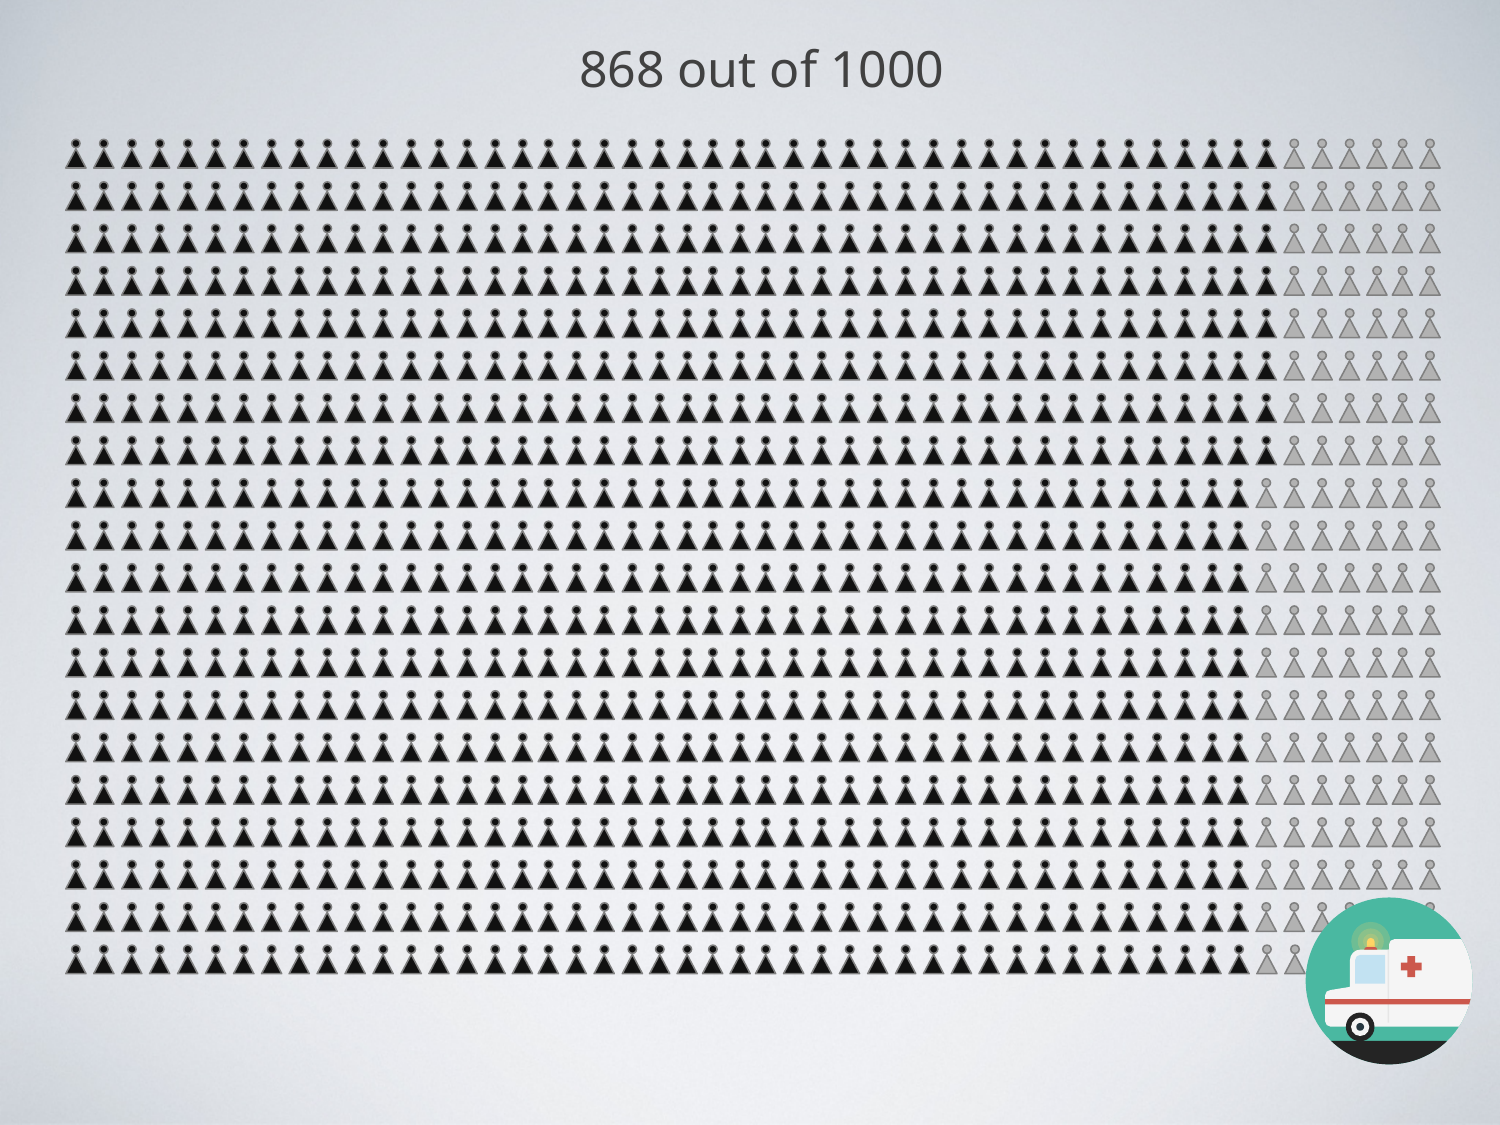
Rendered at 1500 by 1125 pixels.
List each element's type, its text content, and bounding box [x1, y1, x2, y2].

text_box [867, 351, 888, 380]
text_box [1312, 308, 1333, 338]
text_box [1312, 700, 1333, 720]
text_box [628, 478, 637, 487]
text_box [518, 690, 527, 699]
text_box [317, 521, 338, 550]
text_box [457, 860, 478, 889]
text_box [65, 276, 87, 296]
text_box [702, 648, 723, 677]
text_box [345, 733, 366, 762]
text_box [1256, 308, 1277, 338]
text_box [1284, 733, 1305, 762]
text_box [1339, 733, 1360, 762]
text_box [1062, 276, 1084, 296]
text_box [1366, 351, 1388, 380]
text_box [951, 817, 972, 847]
text_box [121, 521, 142, 550]
text_box [289, 902, 310, 932]
text_box [957, 478, 966, 487]
text_box [1339, 563, 1360, 592]
text_box [730, 521, 751, 550]
text_box [1284, 563, 1305, 592]
text_box [1006, 945, 1028, 974]
text_box [462, 478, 472, 487]
text_box [518, 478, 527, 487]
text_box [1317, 266, 1327, 275]
text_box [1174, 817, 1196, 847]
text_box [1062, 648, 1084, 677]
text_box [121, 351, 142, 380]
text_box [1091, 775, 1112, 805]
text_box [512, 139, 533, 169]
text_box [1146, 521, 1168, 550]
text_box [121, 700, 142, 720]
text_box [544, 266, 553, 275]
text_box [929, 690, 938, 699]
text_box [1234, 690, 1243, 699]
text_box [205, 139, 226, 169]
text_box [1228, 902, 1249, 932]
text_box [538, 860, 559, 889]
text_box [923, 817, 944, 847]
text_box [65, 351, 87, 380]
text_box [345, 139, 366, 169]
text_box [649, 224, 670, 253]
text_box [783, 351, 804, 380]
text_box [1425, 266, 1435, 275]
text_box [978, 945, 1000, 974]
text_box [978, 605, 1000, 635]
text_box [295, 690, 304, 699]
text_box [923, 351, 944, 380]
text_box [289, 181, 310, 211]
text_box [1091, 605, 1112, 635]
text_box [867, 521, 888, 550]
text_box [407, 478, 416, 487]
text_box [1228, 733, 1249, 762]
text_box [121, 605, 142, 635]
text_box [372, 817, 394, 847]
text_box [845, 266, 854, 275]
text_box [372, 605, 394, 635]
text_box [149, 521, 170, 550]
text_box [1146, 700, 1168, 720]
text_box [1146, 945, 1168, 974]
text_box [1339, 605, 1360, 635]
text_box [317, 605, 338, 635]
text_box [1091, 521, 1112, 550]
text_box [867, 605, 888, 635]
text_box [261, 902, 282, 932]
text_box [1392, 488, 1413, 508]
text_box [867, 308, 888, 338]
text_box [1118, 733, 1140, 762]
text_box [594, 648, 615, 677]
text_box [1091, 945, 1112, 974]
text_box [65, 605, 87, 635]
text_box [730, 860, 751, 889]
text_box [289, 488, 310, 508]
text_box [289, 860, 310, 889]
text_box [1035, 817, 1056, 847]
text_box [923, 276, 944, 296]
text_box [1419, 733, 1441, 762]
text_box [755, 563, 776, 592]
text_box [65, 775, 87, 805]
text_box [177, 775, 198, 805]
text_box [895, 945, 916, 974]
text_box [177, 817, 198, 847]
text_box [317, 308, 338, 338]
text_box [895, 775, 916, 805]
text_box [345, 393, 366, 423]
text_box [951, 605, 972, 635]
text_box [1062, 521, 1084, 550]
text_box [177, 521, 198, 550]
text_box [1284, 700, 1305, 720]
text_box [951, 436, 972, 465]
text_box [811, 605, 832, 635]
text_box [702, 436, 723, 465]
text_box [649, 605, 670, 635]
text_box [1062, 181, 1084, 211]
text_box [457, 775, 478, 805]
text_box [491, 266, 500, 275]
text_box [1146, 775, 1168, 805]
text_box [1006, 563, 1028, 592]
text_box [978, 224, 1000, 253]
text_box [839, 775, 860, 805]
text_box [566, 860, 587, 889]
text_box [177, 563, 198, 592]
text_box [867, 775, 888, 805]
text_box [1174, 902, 1196, 932]
text_box [233, 817, 254, 847]
text_box [1366, 224, 1388, 253]
text_box [649, 733, 670, 762]
text_box [839, 860, 860, 889]
text_box [1035, 860, 1056, 889]
text_box [730, 648, 751, 677]
text_box [811, 224, 832, 253]
text_box [1040, 478, 1050, 487]
text_box [462, 266, 472, 275]
text_box [512, 860, 533, 889]
text_box [538, 605, 559, 635]
text_box [261, 308, 282, 338]
text_box [1262, 478, 1271, 487]
text_box [622, 139, 643, 169]
text_box [401, 393, 422, 423]
text_box [233, 139, 254, 169]
text_box [1174, 224, 1196, 253]
text_box [183, 478, 192, 487]
text_box [1118, 945, 1140, 974]
text_box [233, 436, 254, 465]
text_box [1419, 563, 1441, 592]
text_box [1174, 181, 1196, 211]
text_box [566, 276, 587, 296]
text_box [121, 902, 142, 932]
text_box [873, 478, 882, 487]
text_box [1228, 945, 1250, 974]
text_box [811, 393, 832, 423]
text_box [895, 436, 916, 465]
text_box [121, 436, 142, 465]
text_box [457, 902, 478, 932]
text_box [428, 393, 450, 423]
text_box [1202, 224, 1223, 253]
text_box [594, 775, 615, 805]
text_box [457, 308, 478, 338]
text_box [1312, 181, 1333, 211]
text_box [401, 945, 422, 974]
text_box [261, 860, 282, 889]
text_box [351, 478, 360, 487]
text_box [895, 860, 916, 889]
text_box [379, 266, 388, 275]
text_box [1091, 733, 1112, 762]
text_box [93, 488, 114, 508]
text_box [1091, 224, 1112, 253]
text_box [1124, 478, 1134, 487]
text_box [261, 488, 282, 508]
text_box [702, 308, 723, 338]
text_box [677, 436, 698, 465]
text_box [457, 945, 478, 974]
text_box [317, 224, 338, 253]
text_box [372, 733, 394, 762]
text_box [755, 488, 776, 508]
text_box [1312, 563, 1333, 592]
text_box [594, 308, 615, 338]
text_box [1174, 860, 1196, 889]
text_box [730, 775, 751, 805]
text_box [317, 817, 338, 847]
text_box [1062, 860, 1084, 889]
text_box [895, 351, 916, 380]
text_box [702, 700, 723, 720]
text_box [755, 308, 776, 338]
text_box [428, 563, 450, 592]
text_box [1339, 775, 1360, 805]
text_box [839, 393, 860, 423]
text_box [428, 276, 450, 296]
text_box [289, 436, 310, 465]
text_box [1228, 700, 1249, 720]
text_box [65, 393, 87, 423]
text_box [951, 276, 972, 296]
text_box [428, 139, 450, 169]
text_box [649, 436, 670, 465]
text_box [1419, 700, 1441, 720]
text_box [239, 690, 249, 699]
text_box [649, 308, 670, 338]
text_box [1419, 648, 1441, 677]
text_box [401, 224, 422, 253]
text_box [205, 775, 226, 805]
text_box [457, 393, 478, 423]
text_box [372, 775, 394, 805]
text_box [1284, 817, 1305, 847]
text_box [1228, 436, 1249, 465]
text_box [93, 945, 114, 974]
text_box [121, 181, 142, 211]
text_box [205, 393, 226, 423]
text_box [1091, 648, 1112, 677]
text_box [1202, 436, 1223, 465]
text_box [811, 945, 832, 974]
text_box [1366, 700, 1388, 720]
text_box [1174, 276, 1196, 296]
text_box [177, 700, 198, 720]
text_box [485, 276, 506, 296]
text_box [289, 648, 310, 677]
text_box [867, 393, 888, 423]
text_box [1174, 521, 1196, 550]
text_box [845, 690, 854, 699]
text_box [839, 308, 860, 338]
text_box [702, 351, 723, 380]
text_box [783, 733, 804, 762]
text_box [233, 648, 254, 677]
text_box [1062, 902, 1084, 932]
text_box [730, 276, 751, 296]
text_box [811, 351, 832, 380]
text_box [121, 393, 142, 423]
text_box [783, 393, 804, 423]
text_box [1284, 351, 1305, 380]
text_box [71, 478, 81, 487]
text_box [811, 139, 832, 169]
text_box [1284, 605, 1305, 635]
text_box [895, 308, 916, 338]
text_box [1419, 817, 1441, 847]
text_box [1312, 648, 1333, 677]
text_box [649, 393, 670, 423]
text_box [839, 563, 860, 592]
text_box [1152, 266, 1162, 275]
text_box [401, 488, 422, 508]
text_box [127, 478, 137, 487]
text_box [789, 266, 798, 275]
text_box [155, 266, 165, 275]
text_box [867, 181, 888, 211]
text_box [702, 488, 723, 508]
text_box [512, 945, 533, 974]
text_box [755, 945, 776, 974]
text_box [978, 393, 1000, 423]
text_box [485, 139, 506, 169]
text_box [655, 478, 665, 487]
text_box [233, 860, 254, 889]
text_box [1256, 817, 1277, 847]
text_box [1208, 478, 1217, 487]
text_box [485, 860, 506, 889]
text_box [177, 181, 198, 211]
text_box [1175, 945, 1196, 974]
text_box [677, 563, 698, 592]
text_box [755, 817, 776, 847]
text_box [566, 224, 587, 253]
text_box [622, 436, 643, 465]
text_box [345, 817, 366, 847]
text_box [783, 436, 804, 465]
text_box [99, 266, 109, 275]
text_box [1174, 700, 1196, 720]
text_box [544, 478, 553, 487]
text_box [345, 224, 366, 253]
text_box [1392, 224, 1413, 253]
text_box [65, 648, 87, 677]
text_box [401, 351, 422, 380]
text_box [65, 521, 87, 550]
text_box [1118, 563, 1140, 592]
text_box [978, 648, 1000, 677]
text_box [1118, 775, 1140, 805]
text_box 868 out of 1000 [422, 16, 1046, 119]
text_box [261, 436, 282, 465]
text_box [951, 563, 972, 592]
text_box [1312, 521, 1333, 550]
text_box [512, 393, 533, 423]
text_box [401, 605, 422, 635]
text_box [1097, 266, 1106, 275]
text_box [708, 478, 718, 487]
text_box [1146, 181, 1168, 211]
text_box [708, 266, 718, 275]
text_box [239, 266, 249, 275]
text_box [622, 700, 643, 720]
text_box [372, 181, 394, 211]
text_box [839, 733, 860, 762]
text_box [736, 690, 745, 699]
text_box [923, 393, 944, 423]
text_box [1284, 521, 1305, 550]
text_box [951, 308, 972, 338]
text_box [407, 266, 416, 275]
text_box [783, 488, 804, 508]
text_box [372, 902, 394, 932]
text_box [401, 902, 422, 932]
text_box [1256, 775, 1277, 805]
text_box [1392, 648, 1413, 677]
text_box [1118, 902, 1140, 932]
text_box [811, 521, 832, 550]
text_box [951, 860, 972, 889]
text_box [401, 860, 422, 889]
text_box [1118, 605, 1140, 635]
text_box [1312, 860, 1333, 889]
text_box [428, 775, 450, 805]
text_box [761, 478, 770, 487]
text_box [1256, 393, 1277, 423]
text_box [566, 521, 587, 550]
text_box [1339, 648, 1360, 677]
text_box [485, 733, 506, 762]
text_box [730, 139, 751, 169]
text_box [1392, 700, 1413, 720]
text_box [895, 902, 916, 932]
text_box [1006, 605, 1028, 635]
text_box [1284, 224, 1305, 253]
text_box [93, 139, 114, 169]
text_box [512, 733, 533, 762]
text_box [485, 945, 506, 974]
text_box [372, 276, 394, 296]
text_box [1146, 393, 1168, 423]
text_box [1366, 775, 1388, 805]
text_box [1425, 690, 1435, 699]
text_box [566, 563, 587, 592]
text_box [512, 308, 533, 338]
text_box [677, 276, 698, 296]
text_box [1091, 817, 1112, 847]
text_box [512, 563, 533, 592]
text_box [1256, 521, 1277, 550]
text_box [289, 521, 310, 550]
text_box [1174, 563, 1196, 592]
text_box [177, 945, 198, 974]
text_box [600, 690, 609, 699]
text_box [783, 945, 804, 974]
text_box [457, 817, 478, 847]
text_box [566, 181, 587, 211]
text_box [755, 733, 776, 762]
text_box [677, 139, 698, 169]
text_box [261, 733, 282, 762]
text_box [345, 648, 366, 677]
text_box [317, 276, 338, 296]
text_box [566, 945, 587, 974]
text_box [1366, 817, 1388, 847]
text_box [1035, 700, 1056, 720]
text_box [1118, 393, 1140, 423]
text_box [1339, 139, 1360, 169]
text_box [1284, 902, 1305, 932]
text_box [839, 436, 860, 465]
text_box [372, 945, 394, 974]
text_box [1419, 436, 1441, 465]
text_box [984, 478, 994, 487]
text_box [839, 276, 860, 296]
text_box [1062, 351, 1084, 380]
text_box [538, 902, 559, 932]
text_box [1228, 308, 1249, 338]
text_box [261, 945, 282, 974]
text_box [566, 308, 587, 338]
text_box [1068, 478, 1078, 487]
text_box [512, 700, 533, 720]
text_box [1339, 181, 1360, 211]
text_box [736, 478, 745, 487]
text_box [1392, 276, 1413, 296]
text_box [428, 733, 450, 762]
text_box [817, 266, 826, 275]
text_box [594, 700, 615, 720]
text_box [1262, 690, 1271, 699]
text_box [1256, 860, 1277, 889]
text_box [233, 276, 254, 296]
text_box [1035, 902, 1056, 932]
text_box [1062, 700, 1084, 720]
text_box [1366, 563, 1388, 592]
text_box [566, 733, 587, 762]
text_box [1312, 817, 1333, 847]
text_box [149, 181, 170, 211]
text_box [485, 393, 506, 423]
text_box [702, 139, 723, 169]
text_box [1202, 700, 1223, 720]
text_box [345, 181, 366, 211]
text_box [401, 775, 422, 805]
text_box [1290, 478, 1299, 487]
text_box [923, 563, 944, 592]
text_box [839, 605, 860, 635]
text_box [622, 902, 643, 932]
text_box [1124, 690, 1134, 699]
text_box [978, 775, 1000, 805]
text_box [149, 733, 170, 762]
text_box [1366, 488, 1388, 508]
text_box [372, 139, 394, 169]
text_box [261, 605, 282, 635]
text_box [127, 266, 137, 275]
text_box [1118, 488, 1140, 508]
text_box [1345, 690, 1354, 699]
text_box [93, 436, 114, 465]
text_box [1062, 945, 1084, 974]
text_box [1234, 478, 1243, 487]
text_box [1339, 817, 1360, 847]
text_box [811, 308, 832, 338]
text_box [594, 902, 615, 932]
text_box [1091, 276, 1112, 296]
text_box [149, 393, 170, 423]
text_box [512, 436, 533, 465]
text_box [1118, 700, 1140, 720]
text_box [1419, 224, 1441, 253]
text_box [702, 521, 723, 550]
text_box [677, 775, 698, 805]
text_box [121, 276, 142, 296]
text_box [233, 224, 254, 253]
text_box [457, 139, 478, 169]
text_box [261, 521, 282, 550]
text_box [649, 648, 670, 677]
text_box [702, 393, 723, 423]
text_box [538, 521, 559, 550]
text_box [538, 224, 559, 253]
text_box [1419, 521, 1441, 550]
text_box [1146, 488, 1168, 508]
text_box [677, 733, 698, 762]
text_box [538, 563, 559, 592]
text_box [895, 605, 916, 635]
text_box [566, 817, 587, 847]
text_box [867, 733, 888, 762]
text_box [538, 308, 559, 338]
text_box [121, 775, 142, 805]
text_box [1419, 775, 1441, 805]
text_box [177, 393, 198, 423]
text_box [267, 266, 276, 275]
text_box [317, 139, 338, 169]
text_box [1035, 605, 1056, 635]
text_box [485, 902, 506, 932]
text_box [121, 945, 142, 974]
text_box [566, 700, 587, 720]
text_box [594, 945, 615, 974]
text_box [512, 351, 533, 380]
text_box [428, 605, 450, 635]
text_box [1366, 648, 1388, 677]
text_box [1339, 351, 1360, 380]
text_box [1174, 351, 1196, 380]
text_box [93, 351, 114, 380]
text_box [677, 605, 698, 635]
text_box [1419, 393, 1441, 423]
text_box [622, 521, 643, 550]
text_box [317, 393, 338, 423]
text_box [1284, 139, 1305, 169]
text_box [1312, 488, 1333, 508]
text_box [457, 733, 478, 762]
text_box [1062, 605, 1084, 635]
text_box [1202, 563, 1223, 592]
text_box [1392, 733, 1413, 762]
text_box [867, 276, 888, 296]
text_box [485, 436, 506, 465]
text_box [261, 817, 282, 847]
text_box [93, 276, 114, 296]
text_box [783, 700, 804, 720]
text_box [183, 690, 192, 699]
text_box [1228, 351, 1249, 380]
text_box [1228, 860, 1249, 889]
text_box [345, 308, 366, 338]
text_box [895, 139, 916, 169]
text_box [839, 700, 860, 720]
text_box [401, 733, 422, 762]
text_box [923, 436, 944, 465]
text_box [372, 393, 394, 423]
text_box [1392, 860, 1413, 889]
text_box [1234, 266, 1243, 275]
text_box [233, 181, 254, 211]
text_box [1174, 648, 1196, 677]
text_box [233, 351, 254, 380]
text_box [65, 436, 87, 465]
text_box [428, 817, 450, 847]
text_box [457, 276, 478, 296]
text_box [1339, 276, 1360, 296]
text_box [1366, 860, 1388, 889]
text_box [1228, 521, 1249, 550]
text_box [457, 521, 478, 550]
text_box [1228, 224, 1249, 253]
text_box [457, 224, 478, 253]
text_box [677, 902, 698, 932]
text_box [677, 351, 698, 380]
text_box [93, 308, 114, 338]
text_box [1202, 488, 1223, 508]
text_box [261, 563, 282, 592]
text_box [622, 181, 643, 211]
text_box [730, 563, 751, 592]
text_box [1152, 690, 1162, 699]
text_box [323, 266, 332, 275]
text_box [485, 181, 506, 211]
text_box [1006, 817, 1028, 847]
text_box [622, 276, 643, 296]
text_box [205, 563, 226, 592]
text_box [755, 181, 776, 211]
text_box [177, 351, 198, 380]
text_box [1062, 817, 1084, 847]
text_box [1062, 436, 1084, 465]
text_box [65, 224, 87, 253]
text_box [1228, 817, 1249, 847]
text_box [289, 351, 310, 380]
text_box [205, 700, 226, 720]
text_box [512, 605, 533, 635]
text_box [1174, 733, 1196, 762]
text_box [1256, 902, 1277, 932]
text_box [1284, 436, 1305, 465]
text_box [811, 181, 832, 211]
text_box [1146, 902, 1168, 932]
text_box [435, 266, 444, 275]
text_box [566, 775, 587, 805]
text_box [783, 308, 804, 338]
text_box [205, 733, 226, 762]
text_box [730, 393, 751, 423]
text_box [538, 393, 559, 423]
text_box [1006, 139, 1028, 169]
text_box [817, 690, 826, 699]
text_box [428, 488, 450, 508]
text_box [295, 478, 304, 487]
text_box [485, 605, 506, 635]
text_box [233, 733, 254, 762]
text_box [923, 648, 944, 677]
text_box [1392, 436, 1413, 465]
text_box [1062, 139, 1084, 169]
text_box [372, 308, 394, 338]
text_box [211, 690, 220, 699]
text_box [149, 817, 170, 847]
text_box [205, 860, 226, 889]
text_box [317, 700, 338, 720]
text_box [93, 521, 114, 550]
text_box [457, 700, 478, 720]
text_box [1392, 817, 1413, 847]
text_box [1202, 817, 1223, 847]
text_box [1118, 224, 1140, 253]
text_box [1091, 563, 1112, 592]
text_box [978, 351, 1000, 380]
text_box [1006, 733, 1028, 762]
text_box [345, 605, 366, 635]
text_box [1345, 478, 1354, 487]
text_box [65, 139, 87, 169]
text_box [177, 139, 198, 169]
text_box [93, 733, 114, 762]
text_box [121, 139, 142, 169]
text_box [261, 775, 282, 805]
text_box [205, 648, 226, 677]
text_box [1097, 690, 1106, 699]
text_box [1013, 266, 1022, 275]
text_box [594, 733, 615, 762]
text_box [1339, 860, 1360, 889]
text_box [1228, 139, 1249, 169]
text_box [839, 139, 860, 169]
text_box [755, 648, 776, 677]
text_box [1006, 393, 1028, 423]
text_box [149, 276, 170, 296]
text_box [951, 393, 972, 423]
text_box [205, 308, 226, 338]
text_box [233, 308, 254, 338]
text_box [93, 902, 114, 932]
text_box [1317, 478, 1327, 487]
text_box [233, 775, 254, 805]
text_box [929, 478, 938, 487]
text_box [149, 224, 170, 253]
text_box [923, 860, 944, 889]
text_box [1091, 902, 1112, 932]
text_box [65, 181, 87, 211]
text_box [1062, 308, 1084, 338]
text_box [622, 563, 643, 592]
text_box [1392, 308, 1413, 338]
text_box [655, 266, 665, 275]
text_box [895, 181, 916, 211]
text_box [978, 139, 1000, 169]
text_box [702, 733, 723, 762]
text_box [1202, 775, 1223, 805]
text_box [978, 276, 1000, 296]
text_box [345, 700, 366, 720]
text_box [978, 521, 1000, 550]
text_box [895, 521, 916, 550]
text_box [267, 690, 276, 699]
text_box [566, 351, 587, 380]
text_box [1013, 478, 1022, 487]
text_box [1006, 308, 1028, 338]
text_box [1006, 648, 1028, 677]
text_box [839, 945, 860, 974]
text_box [428, 224, 450, 253]
text_box [177, 276, 198, 296]
text_box [1339, 521, 1360, 550]
text_box [951, 648, 972, 677]
text_box [1091, 436, 1112, 465]
text_box [1091, 139, 1112, 169]
text_box [538, 351, 559, 380]
text_box [594, 436, 615, 465]
text_box [372, 436, 394, 465]
text_box [951, 945, 972, 974]
text_box [1256, 605, 1277, 635]
text_box [867, 224, 888, 253]
text_box [351, 690, 360, 699]
text_box [783, 181, 804, 211]
text_box [544, 690, 553, 699]
text_box [783, 521, 804, 550]
text_box [566, 605, 587, 635]
text_box [538, 733, 559, 762]
text_box [1312, 605, 1333, 635]
text_box [978, 860, 1000, 889]
text_box [951, 224, 972, 253]
text_box [233, 393, 254, 423]
text_box [649, 276, 670, 296]
text_box [177, 860, 198, 889]
text_box [345, 775, 366, 805]
text_box [99, 478, 109, 487]
text_box [1146, 351, 1168, 380]
text_box [622, 945, 643, 974]
text_box [177, 902, 198, 932]
text_box [345, 276, 366, 296]
text_box [1398, 690, 1407, 699]
text_box [811, 902, 832, 932]
text_box [1256, 351, 1277, 380]
text_box [1419, 276, 1441, 296]
text_box [1174, 605, 1196, 635]
text_box [1006, 860, 1028, 889]
text_box [1202, 605, 1223, 635]
text_box [1366, 308, 1388, 338]
text_box [1118, 521, 1140, 550]
text_box [457, 563, 478, 592]
text_box [538, 488, 559, 508]
text_box [1006, 181, 1028, 211]
text_box [984, 690, 994, 699]
text_box [93, 648, 114, 677]
text_box [867, 860, 888, 889]
text_box [1006, 224, 1028, 253]
text_box [622, 605, 643, 635]
text_box [512, 521, 533, 550]
text_box [485, 488, 506, 508]
text_box [811, 276, 832, 296]
text_box [1146, 605, 1168, 635]
text_box [71, 690, 81, 699]
text_box [1062, 563, 1084, 592]
text_box [1372, 690, 1382, 699]
text_box [65, 308, 87, 338]
text_box [485, 521, 506, 550]
text_box [566, 436, 587, 465]
text_box [649, 775, 670, 805]
text_box [1284, 775, 1305, 805]
text_box [289, 563, 310, 592]
text_box [677, 945, 698, 974]
text_box [205, 181, 226, 211]
text_box [1035, 648, 1056, 677]
text_box [1312, 351, 1333, 380]
text_box [1256, 224, 1277, 253]
text_box [895, 700, 916, 720]
text_box [289, 139, 310, 169]
text_box [289, 393, 310, 423]
text_box [65, 817, 87, 847]
text_box [594, 860, 615, 889]
text_box [622, 351, 643, 380]
text_box [538, 276, 559, 296]
text_box [895, 648, 916, 677]
text_box [401, 139, 422, 169]
text_box [649, 817, 670, 847]
text_box [435, 690, 444, 699]
text_box [261, 648, 282, 677]
text_box [512, 276, 533, 296]
text_box [1035, 393, 1056, 423]
text_box [1118, 276, 1140, 296]
text_box [677, 488, 698, 508]
text_box [923, 521, 944, 550]
text_box [783, 605, 804, 635]
text_box [65, 488, 87, 508]
text_box [951, 700, 972, 720]
text_box [978, 902, 1000, 932]
text_box [1180, 478, 1190, 487]
text_box [867, 902, 888, 932]
text_box [1118, 436, 1140, 465]
text_box [372, 860, 394, 889]
text_box [121, 860, 142, 889]
text_box [811, 700, 832, 720]
text_box [233, 700, 254, 720]
text_box [1035, 521, 1056, 550]
text_box [622, 733, 643, 762]
text_box [1035, 308, 1056, 338]
text_box [261, 276, 282, 296]
text_box [1146, 308, 1168, 338]
text_box [345, 351, 366, 380]
text_box [261, 224, 282, 253]
text_box [485, 700, 506, 720]
text_box [401, 521, 422, 550]
text_box [372, 488, 394, 508]
text_box [677, 224, 698, 253]
text_box [205, 224, 226, 253]
text_box [594, 139, 615, 169]
text_box [428, 181, 450, 211]
text_box [93, 700, 114, 720]
text_box [594, 351, 615, 380]
text_box [730, 181, 751, 211]
text_box [401, 436, 422, 465]
text_box [811, 733, 832, 762]
text_box [1339, 308, 1360, 338]
picture [0, 0, 1500, 1125]
text_box [1202, 521, 1223, 550]
text_box [702, 224, 723, 253]
text_box [1312, 733, 1333, 762]
text_box [1174, 308, 1196, 338]
text_box [702, 563, 723, 592]
text_box [1062, 488, 1084, 508]
text_box [730, 488, 751, 508]
text_box [1040, 690, 1050, 699]
text_box [811, 563, 832, 592]
text_box [1006, 436, 1028, 465]
text_box [233, 563, 254, 592]
text_box [1202, 902, 1223, 932]
text_box [1392, 775, 1413, 805]
text_box [372, 700, 394, 720]
text_box [811, 775, 832, 805]
text_box [923, 488, 944, 508]
text_box [839, 817, 860, 847]
text_box [677, 700, 698, 720]
text_box [428, 945, 450, 974]
text_box [867, 648, 888, 677]
text_box [649, 563, 670, 592]
text_box [512, 181, 533, 211]
text_box [205, 817, 226, 847]
text_box [755, 393, 776, 423]
text_box [594, 521, 615, 550]
text_box [951, 139, 972, 169]
text_box [177, 308, 198, 338]
text_box [457, 488, 478, 508]
text_box [1284, 488, 1305, 508]
text_box [702, 605, 723, 635]
text_box [923, 224, 944, 253]
text_box [683, 690, 692, 699]
text_box [261, 393, 282, 423]
text_box [839, 488, 860, 508]
text_box [1312, 436, 1333, 465]
text_box [1202, 648, 1223, 677]
text_box [121, 308, 142, 338]
text_box [649, 945, 670, 974]
text_box [1202, 181, 1223, 211]
text_box [372, 563, 394, 592]
text_box [730, 733, 751, 762]
text_box [1068, 266, 1078, 275]
text_box [1062, 393, 1084, 423]
text_box [649, 181, 670, 211]
text_box [149, 605, 170, 635]
text_box [538, 436, 559, 465]
text_box [177, 733, 198, 762]
text_box [1006, 902, 1028, 932]
text_box [1366, 139, 1388, 169]
text_box [1035, 276, 1056, 296]
text_box [485, 775, 506, 805]
text_box [1317, 690, 1327, 699]
text_box [1284, 648, 1305, 677]
text_box [317, 563, 338, 592]
text_box [1284, 945, 1305, 974]
text_box [867, 563, 888, 592]
text_box [401, 700, 422, 720]
text_box [839, 648, 860, 677]
text_box [1174, 139, 1196, 169]
text_box [1097, 478, 1106, 487]
text_box [401, 563, 422, 592]
text_box [289, 817, 310, 847]
text_box [1419, 308, 1441, 338]
text_box [1062, 733, 1084, 762]
text_box [1392, 605, 1413, 635]
text_box [951, 181, 972, 211]
text_box [702, 181, 723, 211]
text_box [1040, 266, 1050, 275]
text_box [789, 478, 798, 487]
text_box [566, 902, 587, 932]
text_box [923, 308, 944, 338]
text_box [1339, 224, 1360, 253]
text_box [457, 351, 478, 380]
text_box [261, 139, 282, 169]
text_box [289, 605, 310, 635]
text_box [1146, 224, 1168, 253]
text_box [205, 436, 226, 465]
text_box [512, 224, 533, 253]
text_box [1006, 521, 1028, 550]
text_box [93, 860, 114, 889]
text_box [351, 266, 360, 275]
text_box [783, 902, 804, 932]
text_box [1091, 351, 1112, 380]
text_box [951, 902, 972, 932]
text_box [1290, 266, 1299, 275]
text_box [65, 860, 87, 889]
text_box [702, 902, 723, 932]
text_box [901, 478, 910, 487]
text_box [205, 276, 226, 296]
text_box [1228, 605, 1249, 635]
text_box [677, 308, 698, 338]
text_box [730, 436, 751, 465]
text_box [1312, 393, 1333, 423]
text_box [867, 436, 888, 465]
text_box [755, 436, 776, 465]
text_box [649, 488, 670, 508]
text_box [783, 224, 804, 253]
text_box [1366, 181, 1388, 211]
text_box [1339, 393, 1360, 423]
text_box [594, 181, 615, 211]
text_box [428, 521, 450, 550]
text_box [428, 648, 450, 677]
text_box [755, 775, 776, 805]
text_box [1146, 276, 1168, 296]
text_box [1202, 139, 1223, 169]
text_box [149, 488, 170, 508]
text_box [923, 775, 944, 805]
text_box [372, 224, 394, 253]
text_box [121, 224, 142, 253]
text_box [233, 488, 254, 508]
text_box [1118, 308, 1140, 338]
text_box [895, 276, 916, 296]
text_box [289, 700, 310, 720]
text_box [783, 276, 804, 296]
text_box [295, 266, 304, 275]
text_box [783, 139, 804, 169]
text_box [895, 733, 916, 762]
text_box [566, 393, 587, 423]
text_box [1091, 488, 1112, 508]
text_box [1284, 308, 1305, 338]
text_box [211, 478, 220, 487]
text_box [755, 224, 776, 253]
text_box [155, 690, 165, 699]
text_box [457, 436, 478, 465]
text_box [233, 945, 254, 974]
text_box [211, 266, 220, 275]
text_box [901, 266, 910, 275]
text_box [428, 308, 450, 338]
text_box [121, 817, 142, 847]
text_box [677, 860, 698, 889]
text_box [1339, 700, 1360, 720]
text_box [1146, 860, 1168, 889]
text_box [149, 139, 170, 169]
text_box [649, 902, 670, 932]
text_box [317, 860, 338, 889]
text_box [1228, 181, 1249, 211]
text_box [177, 648, 198, 677]
text_box [428, 351, 450, 380]
text_box [811, 860, 832, 889]
text_box [1419, 351, 1441, 380]
text_box [895, 563, 916, 592]
text_box [811, 648, 832, 677]
text_box [1118, 181, 1140, 211]
text_box [1035, 775, 1056, 805]
text_box [538, 945, 559, 974]
text_box [730, 945, 751, 974]
text_box [1118, 860, 1140, 889]
text_box [683, 478, 692, 487]
text_box [65, 700, 87, 720]
text_box [93, 817, 114, 847]
text_box [957, 266, 966, 275]
text_box [1180, 690, 1190, 699]
text_box [1256, 945, 1278, 974]
text_box [345, 563, 366, 592]
text_box [1146, 733, 1168, 762]
text_box [538, 139, 559, 169]
text_box [1256, 276, 1277, 296]
text_box [289, 276, 310, 296]
text_box [1180, 266, 1190, 275]
text_box [566, 648, 587, 677]
text_box [485, 563, 506, 592]
text_box [65, 563, 87, 592]
text_box [783, 775, 804, 805]
text_box [345, 436, 366, 465]
text_box [622, 393, 643, 423]
text_box [1366, 733, 1388, 762]
text_box [401, 308, 422, 338]
text_box [177, 436, 198, 465]
text_box [755, 700, 776, 720]
text_box [566, 139, 587, 169]
text_box [1398, 266, 1407, 275]
text_box [649, 860, 670, 889]
text_box [491, 690, 500, 699]
text_box [1035, 733, 1056, 762]
text_box [755, 139, 776, 169]
text_box [677, 648, 698, 677]
text_box [702, 775, 723, 805]
text_box [1146, 139, 1168, 169]
text_box [923, 605, 944, 635]
text_box [379, 478, 388, 487]
text_box [1118, 817, 1140, 847]
text_box [407, 690, 416, 699]
text_box [622, 775, 643, 805]
text_box [839, 181, 860, 211]
text_box [1202, 393, 1223, 423]
text_box [401, 276, 422, 296]
text_box [289, 775, 310, 805]
text_box [401, 181, 422, 211]
text_box [978, 700, 1000, 720]
text_box [267, 478, 276, 487]
text_box [512, 488, 533, 508]
text_box [730, 902, 751, 932]
text_box [317, 436, 338, 465]
text_box [755, 276, 776, 296]
text_box [345, 945, 366, 974]
text_box [923, 700, 944, 720]
text_box [428, 436, 450, 465]
text_box [1392, 139, 1413, 169]
text_box [205, 902, 226, 932]
text_box [121, 563, 142, 592]
text_box [149, 775, 170, 805]
text_box [205, 945, 226, 974]
text_box [457, 605, 478, 635]
text_box [155, 478, 165, 487]
text_box [121, 733, 142, 762]
text_box [811, 817, 832, 847]
text_box [261, 351, 282, 380]
text_box [1146, 648, 1168, 677]
text_box [622, 488, 643, 508]
text_box [923, 733, 944, 762]
text_box [538, 648, 559, 677]
text_box [783, 648, 804, 677]
text_box [372, 521, 394, 550]
text_box [845, 478, 854, 487]
text_box [1392, 393, 1413, 423]
text_box [1202, 308, 1223, 338]
text_box [1372, 266, 1382, 275]
text_box [93, 224, 114, 253]
text_box [512, 817, 533, 847]
text_box [708, 690, 718, 699]
text_box [1091, 700, 1112, 720]
text_box [622, 224, 643, 253]
text_box [323, 478, 332, 487]
text_box [1256, 563, 1277, 592]
text_box [512, 902, 533, 932]
text_box [289, 733, 310, 762]
text_box [702, 276, 723, 296]
text_box [1425, 478, 1435, 487]
text_box [1118, 648, 1140, 677]
text_box [811, 436, 832, 465]
text_box [183, 266, 192, 275]
text_box [839, 902, 860, 932]
text_box [566, 488, 587, 508]
text_box [127, 690, 137, 699]
text_box [1312, 224, 1333, 253]
text_box [317, 775, 338, 805]
text_box [978, 181, 1000, 211]
text_box [867, 139, 888, 169]
text_box [177, 488, 198, 508]
text_box [401, 648, 422, 677]
text_box [261, 700, 282, 720]
text_box [1006, 700, 1028, 720]
text_box [93, 605, 114, 635]
text_box [65, 902, 87, 932]
text_box [755, 351, 776, 380]
text_box [65, 733, 87, 762]
text_box [572, 690, 581, 699]
text_box [867, 700, 888, 720]
text_box [594, 276, 615, 296]
text_box [1035, 224, 1056, 253]
text_box [1366, 521, 1388, 550]
text_box [683, 266, 692, 275]
text_box [1290, 690, 1299, 699]
text_box [205, 521, 226, 550]
text_box [1035, 945, 1056, 974]
text_box [317, 902, 338, 932]
text_box [951, 775, 972, 805]
text_box [1035, 436, 1056, 465]
text_box [761, 690, 770, 699]
text_box [895, 817, 916, 847]
text_box [923, 139, 944, 169]
text_box [149, 700, 170, 720]
text_box [457, 181, 478, 211]
text_box [1392, 521, 1413, 550]
text_box [677, 521, 698, 550]
text_box [149, 308, 170, 338]
text_box [761, 266, 770, 275]
text_box [233, 521, 254, 550]
text_box [951, 488, 972, 508]
text_box [1062, 224, 1084, 253]
text_box [93, 563, 114, 592]
text_box [289, 308, 310, 338]
text_box [1419, 605, 1441, 635]
text_box [1345, 266, 1354, 275]
text_box [65, 945, 87, 974]
text_box [149, 945, 170, 974]
text_box [755, 521, 776, 550]
text_box [755, 902, 776, 932]
text_box [1228, 775, 1249, 805]
text_box [572, 478, 581, 487]
text_box [428, 860, 450, 889]
text_box [702, 945, 723, 974]
text_box [485, 224, 506, 253]
text_box [628, 266, 637, 275]
text_box [538, 817, 559, 847]
text_box [538, 700, 559, 720]
text_box [1091, 308, 1112, 338]
text_box [984, 266, 994, 275]
text_box [1366, 276, 1388, 296]
text_box [594, 817, 615, 847]
text_box [600, 266, 609, 275]
text_box [730, 817, 751, 847]
text_box [345, 902, 366, 932]
text_box [1312, 775, 1333, 805]
text_box [1208, 266, 1217, 275]
text_box [1202, 276, 1223, 296]
text_box [205, 488, 226, 508]
text_box [1256, 436, 1277, 465]
text_box [149, 902, 170, 932]
text_box [485, 648, 506, 677]
text_box [401, 817, 422, 847]
text_box [1118, 139, 1140, 169]
text_box [895, 488, 916, 508]
text_box [600, 478, 609, 487]
text_box [1284, 181, 1305, 211]
text_box [1366, 393, 1388, 423]
text_box [873, 690, 882, 699]
text_box [1035, 139, 1056, 169]
text_box [1146, 563, 1168, 592]
text_box [1006, 276, 1028, 296]
text_box [1419, 181, 1441, 211]
text_box [317, 945, 338, 974]
text_box [755, 860, 776, 889]
text_box [93, 775, 114, 805]
text_box [1339, 436, 1360, 465]
text_box [1312, 139, 1333, 169]
text_box [677, 393, 698, 423]
text_box [149, 563, 170, 592]
text_box [655, 690, 665, 699]
text_box [730, 351, 751, 380]
text_box [867, 817, 888, 847]
text_box [867, 945, 888, 974]
text_box [923, 945, 944, 974]
text_box [873, 266, 882, 275]
text_box [1372, 478, 1382, 487]
text_box [978, 733, 1000, 762]
text_box [1256, 139, 1277, 169]
text_box [628, 690, 637, 699]
text_box [538, 775, 559, 805]
text_box [1284, 393, 1305, 423]
text_box [1228, 648, 1249, 677]
text_box [1174, 393, 1196, 423]
text_box [1091, 181, 1112, 211]
text_box [783, 817, 804, 847]
text_box [1256, 488, 1277, 508]
text_box [428, 700, 450, 720]
text_box [1118, 351, 1140, 380]
text_box [205, 605, 226, 635]
text_box [951, 351, 972, 380]
text_box [512, 648, 533, 677]
text_box [345, 521, 366, 550]
text_box [233, 605, 254, 635]
text_box [730, 605, 751, 635]
text_box [736, 266, 745, 275]
text_box [1284, 276, 1305, 296]
text_box [1068, 690, 1078, 699]
text_box [622, 308, 643, 338]
text_box [317, 181, 338, 211]
text_box [1366, 605, 1388, 635]
text_box [1146, 817, 1168, 847]
text_box [702, 817, 723, 847]
text_box [811, 488, 832, 508]
text_box [345, 488, 366, 508]
text_box [317, 351, 338, 380]
text_box [1262, 266, 1271, 275]
text_box [121, 648, 142, 677]
text_box [512, 775, 533, 805]
text_box [1200, 945, 1222, 974]
text_box [1228, 393, 1249, 423]
text_box [93, 181, 114, 211]
text_box [462, 690, 472, 699]
text_box [1419, 139, 1441, 169]
text_box [1419, 860, 1441, 889]
text_box [978, 817, 1000, 847]
text_box [649, 351, 670, 380]
text_box [149, 351, 170, 380]
text_box [978, 308, 1000, 338]
text_box [572, 266, 581, 275]
text_box [789, 690, 798, 699]
text_box [957, 690, 966, 699]
text_box [730, 224, 751, 253]
text_box [149, 648, 170, 677]
text_box [1035, 181, 1056, 211]
text_box [622, 648, 643, 677]
text_box [1035, 488, 1056, 508]
text_box [895, 393, 916, 423]
text_box [594, 393, 615, 423]
text_box [1228, 276, 1249, 296]
text_box [1312, 276, 1333, 296]
text_box [1392, 181, 1413, 211]
text_box [121, 488, 142, 508]
text_box [345, 860, 366, 889]
text_box [1228, 488, 1249, 508]
text_box [485, 351, 506, 380]
text_box [594, 224, 615, 253]
text_box [289, 224, 310, 253]
text_box [649, 139, 670, 169]
text_box [1174, 775, 1196, 805]
text_box [323, 690, 332, 699]
text_box [372, 648, 394, 677]
text_box [1006, 488, 1028, 508]
text_box [149, 436, 170, 465]
text_box [1339, 488, 1360, 508]
text_box [951, 521, 972, 550]
text_box [1228, 563, 1249, 592]
text_box [1146, 436, 1168, 465]
text_box [372, 351, 394, 380]
text_box [1284, 860, 1305, 889]
text_box [491, 478, 500, 487]
text_box [1392, 351, 1413, 380]
text_box [839, 521, 860, 550]
text_box [677, 817, 698, 847]
text_box [261, 181, 282, 211]
text_box [233, 902, 254, 932]
text_box [99, 690, 109, 699]
text_box [1256, 700, 1277, 720]
text_box [622, 817, 643, 847]
text_box [755, 605, 776, 635]
text_box [149, 860, 170, 889]
text_box [1006, 351, 1028, 380]
text_box [978, 563, 1000, 592]
text_box [71, 266, 81, 275]
text_box [317, 733, 338, 762]
text_box [702, 860, 723, 889]
text_box [1202, 733, 1223, 762]
text_box [839, 224, 860, 253]
text_box [783, 563, 804, 592]
text_box [1256, 648, 1277, 677]
text_box [730, 700, 751, 720]
text_box [239, 478, 249, 487]
text_box [1256, 181, 1277, 211]
text_box [951, 733, 972, 762]
text_box [289, 945, 310, 974]
text_box [485, 817, 506, 847]
text_box [1124, 266, 1134, 275]
text_box [1174, 488, 1196, 508]
text_box [677, 181, 698, 211]
text_box [1419, 488, 1441, 508]
text_box [538, 181, 559, 211]
text_box [1366, 436, 1388, 465]
text_box [895, 224, 916, 253]
text_box [929, 266, 938, 275]
text_box [205, 351, 226, 380]
text_box [317, 488, 338, 508]
text_box [978, 488, 1000, 508]
text_box [817, 478, 826, 487]
text_box [594, 605, 615, 635]
text_box [649, 700, 670, 720]
text_box [649, 521, 670, 550]
text_box [1152, 478, 1162, 487]
text_box [1035, 563, 1056, 592]
text_box [867, 488, 888, 508]
text_box [1202, 351, 1223, 380]
text_box [379, 690, 388, 699]
text_box [177, 224, 198, 253]
text_box [485, 308, 506, 338]
text_box [1256, 733, 1277, 762]
text_box [1035, 351, 1056, 380]
text_box [730, 308, 751, 338]
text_box [1062, 775, 1084, 805]
text_box [1006, 775, 1028, 805]
text_box [435, 478, 444, 487]
text_box [1174, 436, 1196, 465]
text_box [839, 351, 860, 380]
text_box [1202, 860, 1223, 889]
text_box [457, 648, 478, 677]
text_box [1013, 690, 1022, 699]
text_box [428, 902, 450, 932]
text_box [783, 860, 804, 889]
text_box [93, 393, 114, 423]
text_box [317, 648, 338, 677]
text_box [1091, 393, 1112, 423]
text_box [177, 605, 198, 635]
text_box [923, 181, 944, 211]
text_box [518, 266, 527, 275]
text_box [978, 436, 1000, 465]
text_box [901, 690, 910, 699]
text_box [1091, 860, 1112, 889]
text_box [1208, 690, 1217, 699]
text_box [1398, 478, 1407, 487]
text_box [594, 488, 615, 508]
text_box [1392, 563, 1413, 592]
text_box [594, 563, 615, 592]
text_box [923, 902, 944, 932]
text_box [622, 860, 643, 889]
